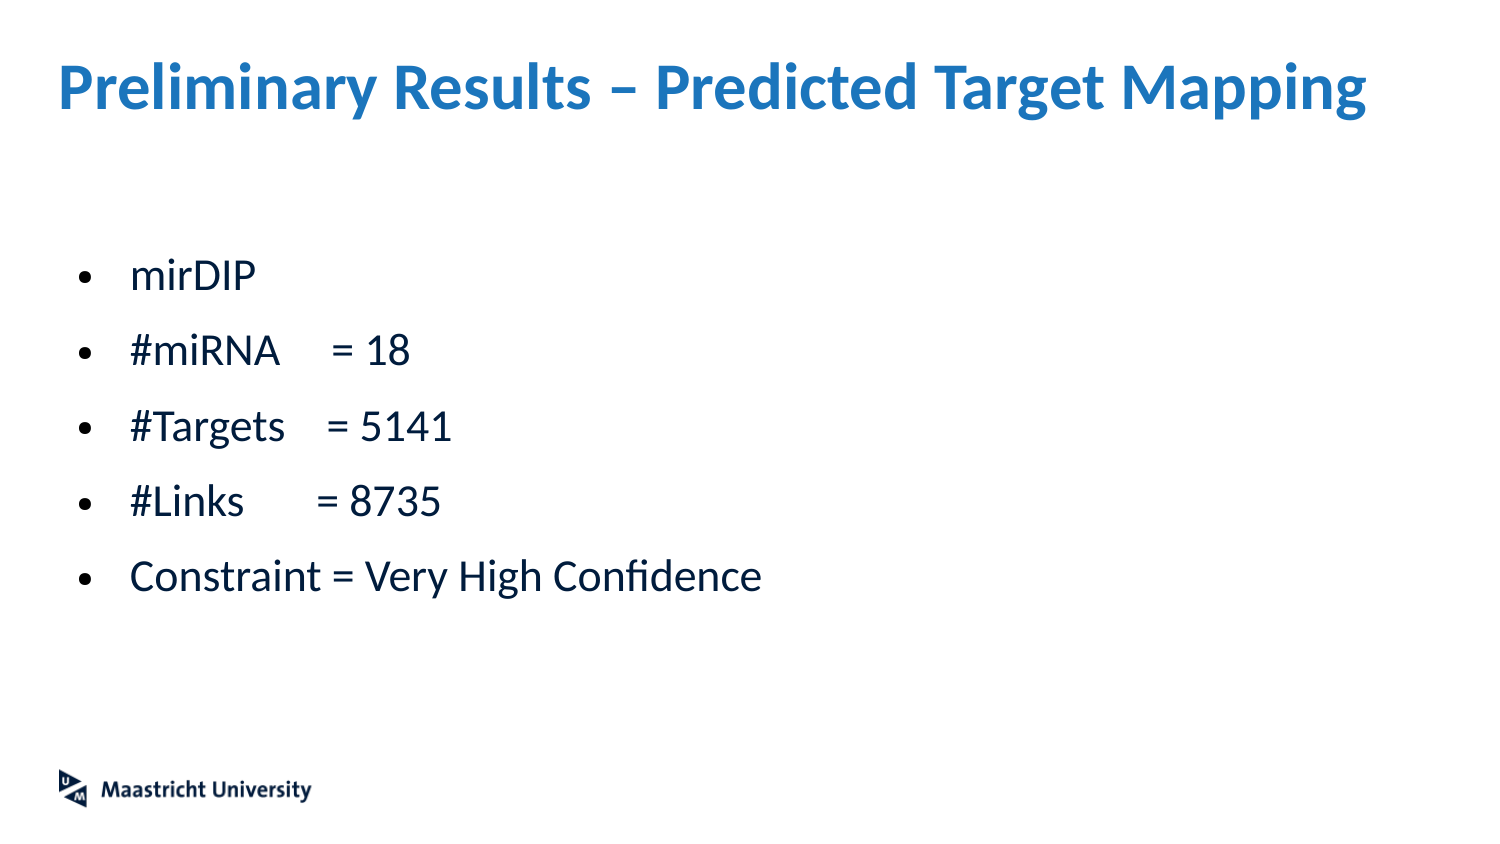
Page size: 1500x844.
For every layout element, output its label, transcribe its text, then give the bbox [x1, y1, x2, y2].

title Preliminary Results – Predicted Target Mapping [59, 59, 1425, 257]
list mirDIP #miRNA = 18 #Targets = 5141 #Links = 8735 Constraint = Very High Confidence [59, 256, 1406, 674]
